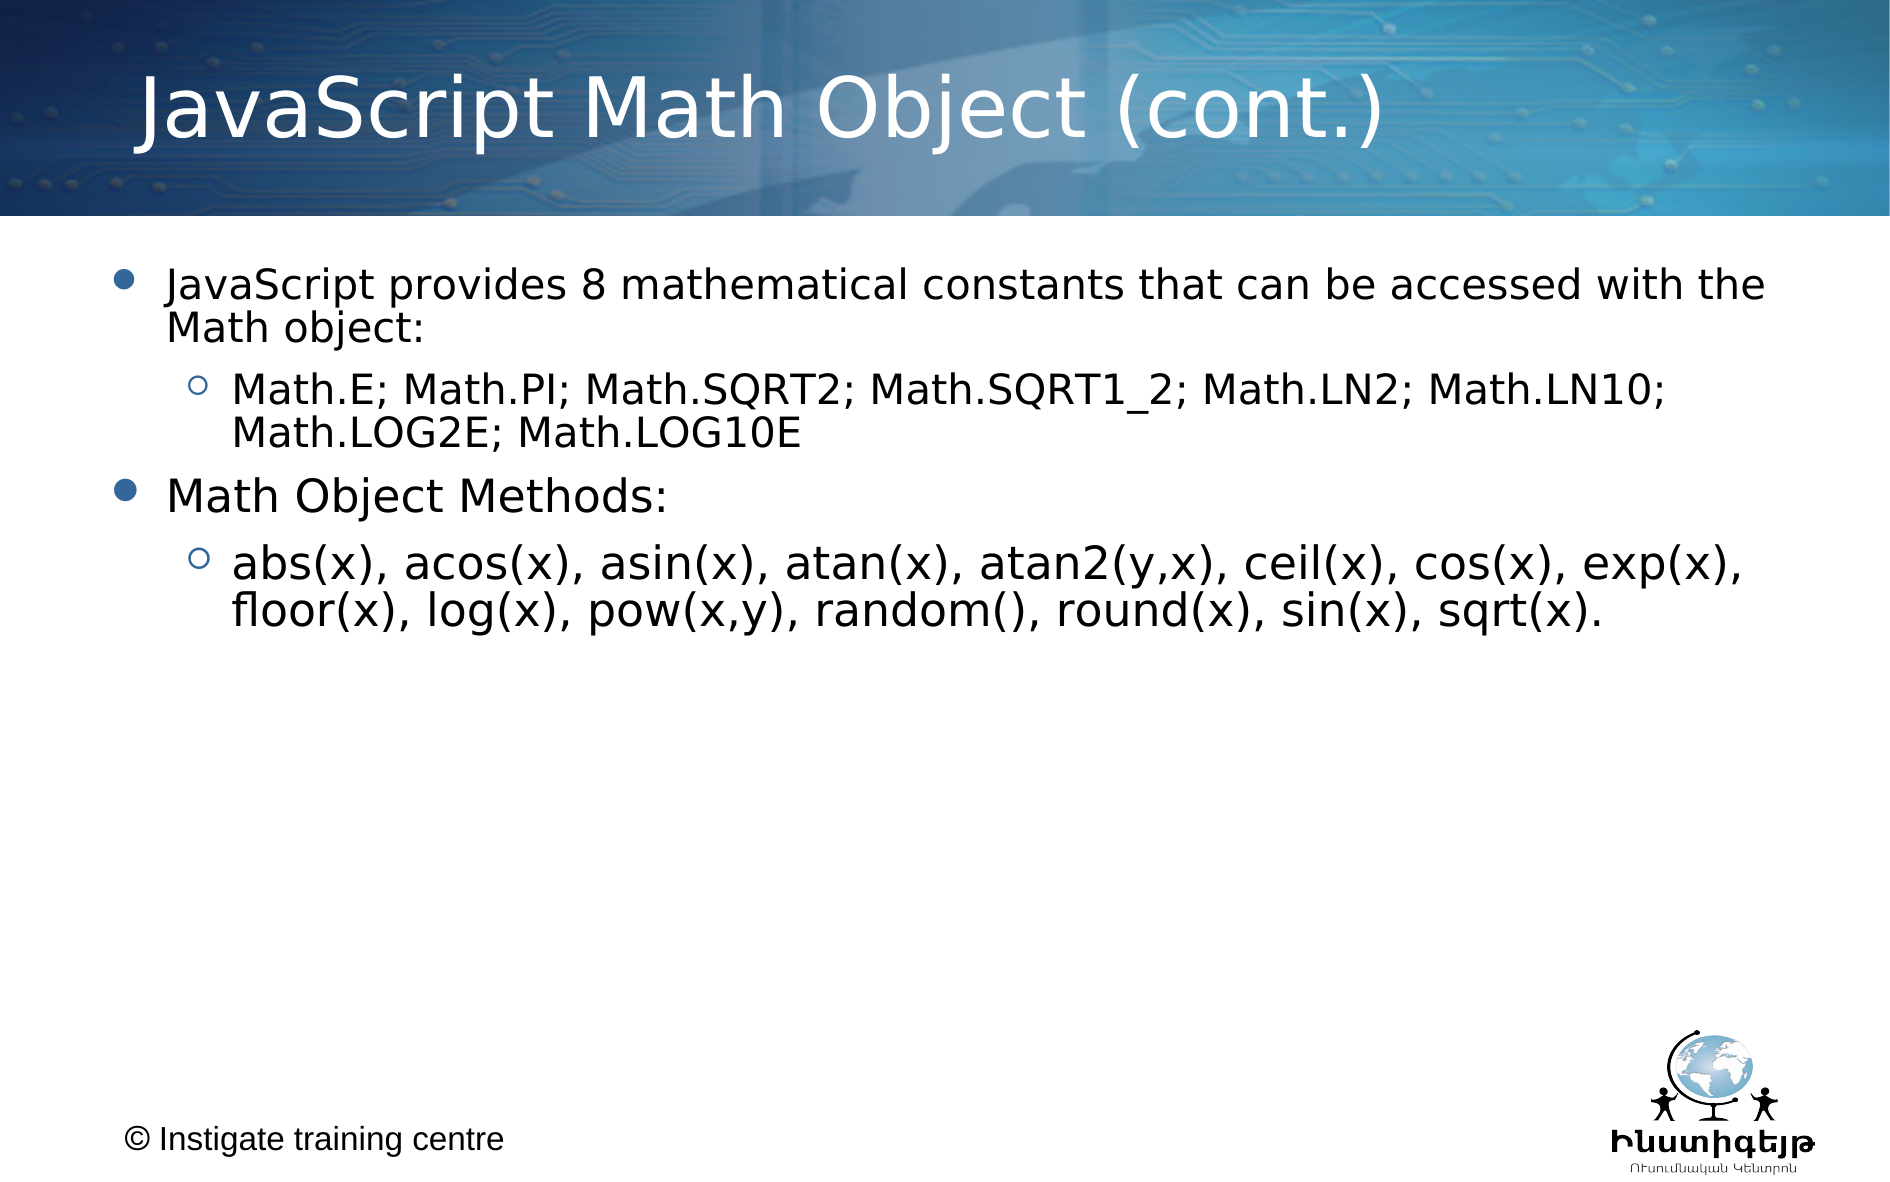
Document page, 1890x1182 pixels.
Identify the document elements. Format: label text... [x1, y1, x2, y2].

picture [1612, 1030, 1815, 1175]
text_box JavaScript Math Object (cont.) [138, 82, 1801, 87]
list JavaScript provides 8 mathematical constants that can be accessed with the Math object: Math.E; Math.PI; Math.SQRT2; Math.SQRT1_2; Math.LN2; Math.LN10; Math.LOG2E; Math.LOG10E Math Object Methods: abs(x), acos(x), asin(x), atan(x), atan2(y,x), ceil(x), cos(x), exp(x), floor(x), log(x), pow(x,y), random(), round(x), sin(x), sqrt(x). [110, 264, 1801, 287]
text_box JavaScript Objects [138, 150, 1801, 156]
picture [0, 0, 1890, 216]
